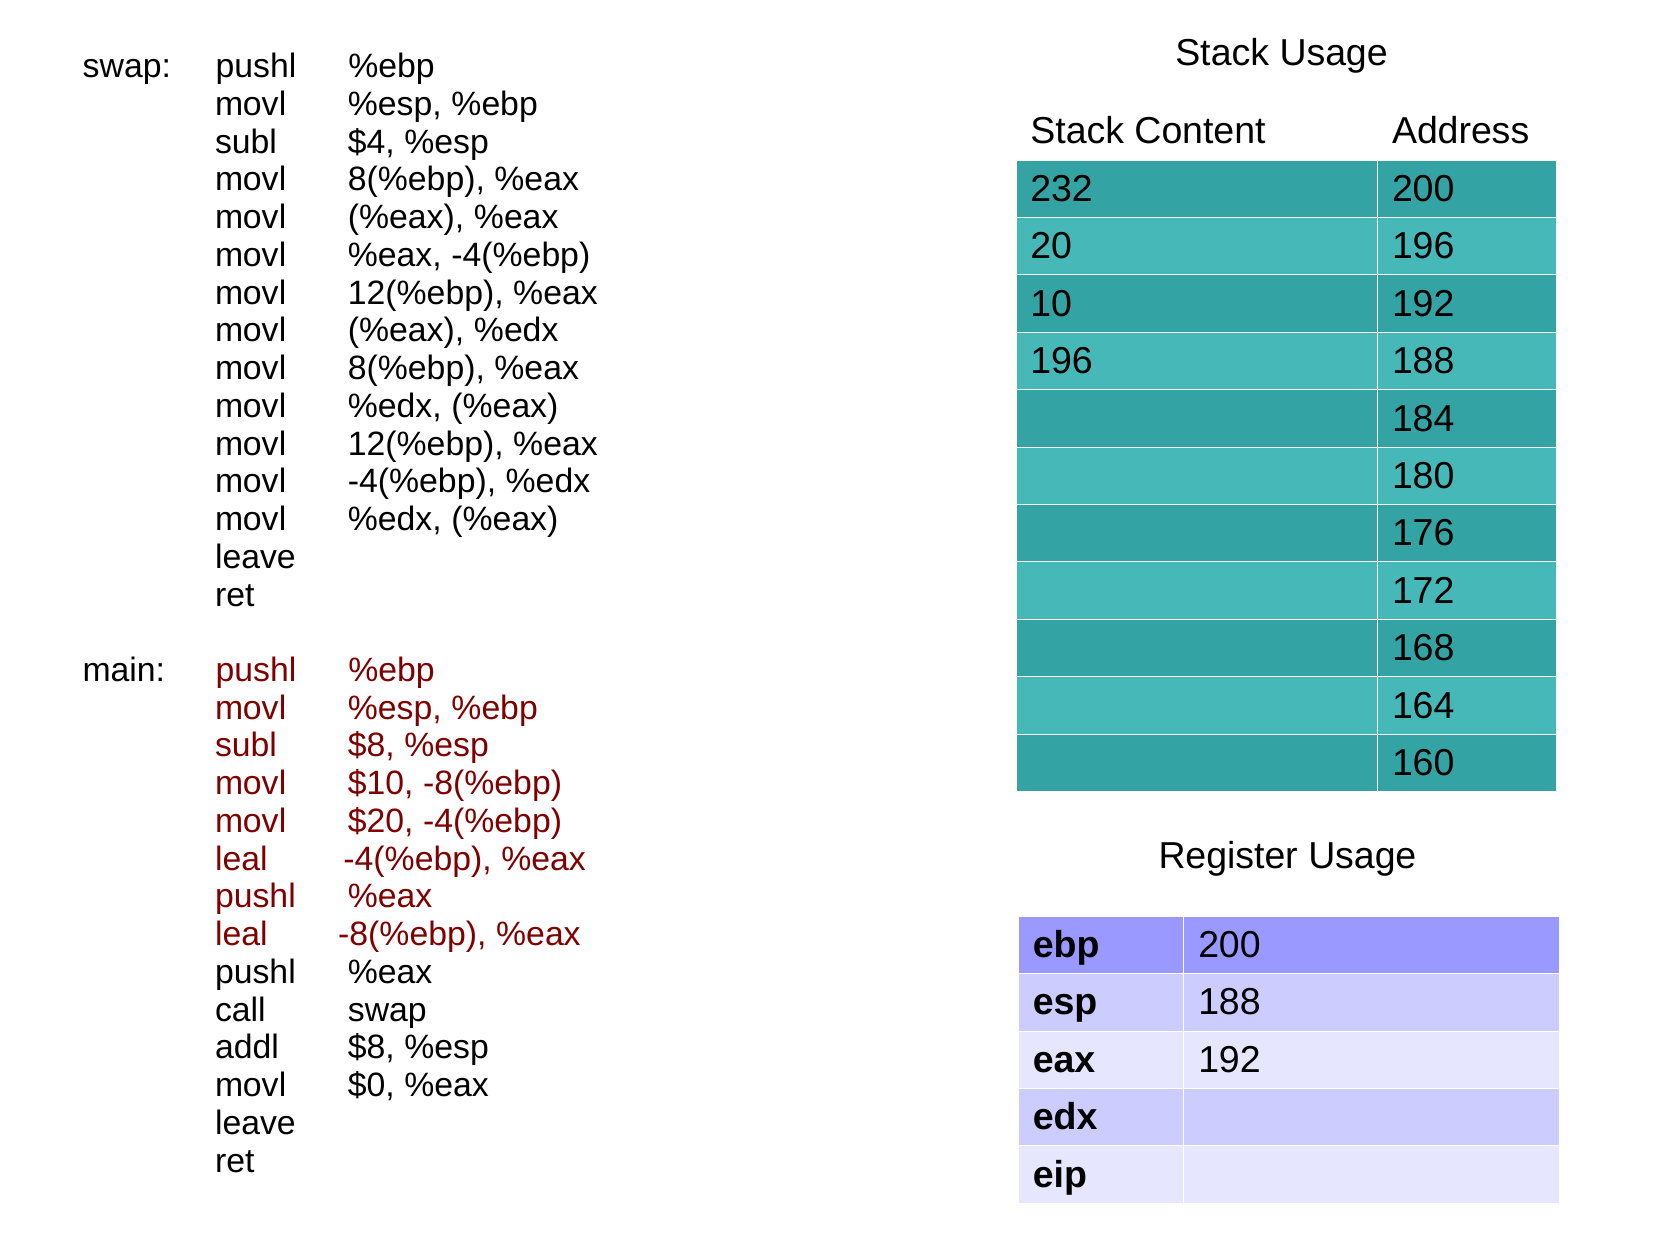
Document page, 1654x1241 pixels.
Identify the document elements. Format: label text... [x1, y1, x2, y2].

table_cell [1017, 562, 1377, 619]
table_cell 160 [1378, 735, 1556, 791]
table_cell 176 [1378, 505, 1556, 561]
table_cell 196 [1378, 218, 1556, 274]
table_header 200 [1184, 917, 1559, 973]
table_header Address [1378, 103, 1556, 160]
table_header ebp [1019, 917, 1183, 973]
table_cell [1017, 448, 1377, 504]
table_cell [1017, 677, 1377, 734]
table_cell 200 [1378, 161, 1556, 217]
table_cell 192 [1184, 1032, 1559, 1088]
table_cell 172 [1378, 562, 1556, 619]
table_cell eax [1019, 1032, 1183, 1088]
table_cell [1017, 505, 1377, 561]
table_cell esp [1019, 974, 1183, 1031]
table_cell 20 [1017, 218, 1377, 274]
table_cell [1184, 1146, 1559, 1203]
list swap: pushl %ebp movl %esp, %ebp subl $4, %esp movl 8(%ebp), %eax movl (%eax), %eax movl %eax, -4(%ebp) movl 12(%ebp), %eax movl (%eax), %edx movl 8(%ebp), %eax movl %edx, (%eax) movl 12(%ebp), %eax movl -4(%ebp), %edx movl %edx, (%eax) leave ret main: pushl %ebp movl %esp, %ebp subl $8, %esp movl $10, -8(%ebp) movl $20, -4(%ebp) leal -4(%ebp), %eax pushl %eax leal -8(%ebp), %eax pushl %eax call swap addl $8, %esp movl $0, %eax leave ret [82, 47, 969, 1182]
table_cell [1017, 390, 1377, 447]
table_cell eip [1019, 1146, 1183, 1203]
table_cell 164 [1378, 677, 1556, 734]
table_cell 188 [1184, 974, 1559, 1031]
table_cell edx [1019, 1089, 1183, 1145]
table_cell [1017, 620, 1377, 676]
table_cell 196 [1017, 333, 1377, 389]
table_cell [1184, 1089, 1559, 1145]
table_cell 192 [1378, 275, 1556, 332]
table_cell 184 [1378, 390, 1556, 447]
table_cell [1017, 735, 1377, 791]
text_box Stack Usage [1009, 23, 1554, 81]
table_cell 180 [1378, 448, 1556, 504]
table_cell 10 [1017, 275, 1377, 332]
text_box Register Usage [1015, 826, 1560, 884]
table_cell 232 [1017, 161, 1377, 217]
table_cell 188 [1378, 333, 1556, 389]
table_cell 168 [1378, 620, 1556, 676]
table_header Stack Content [1017, 103, 1377, 160]
